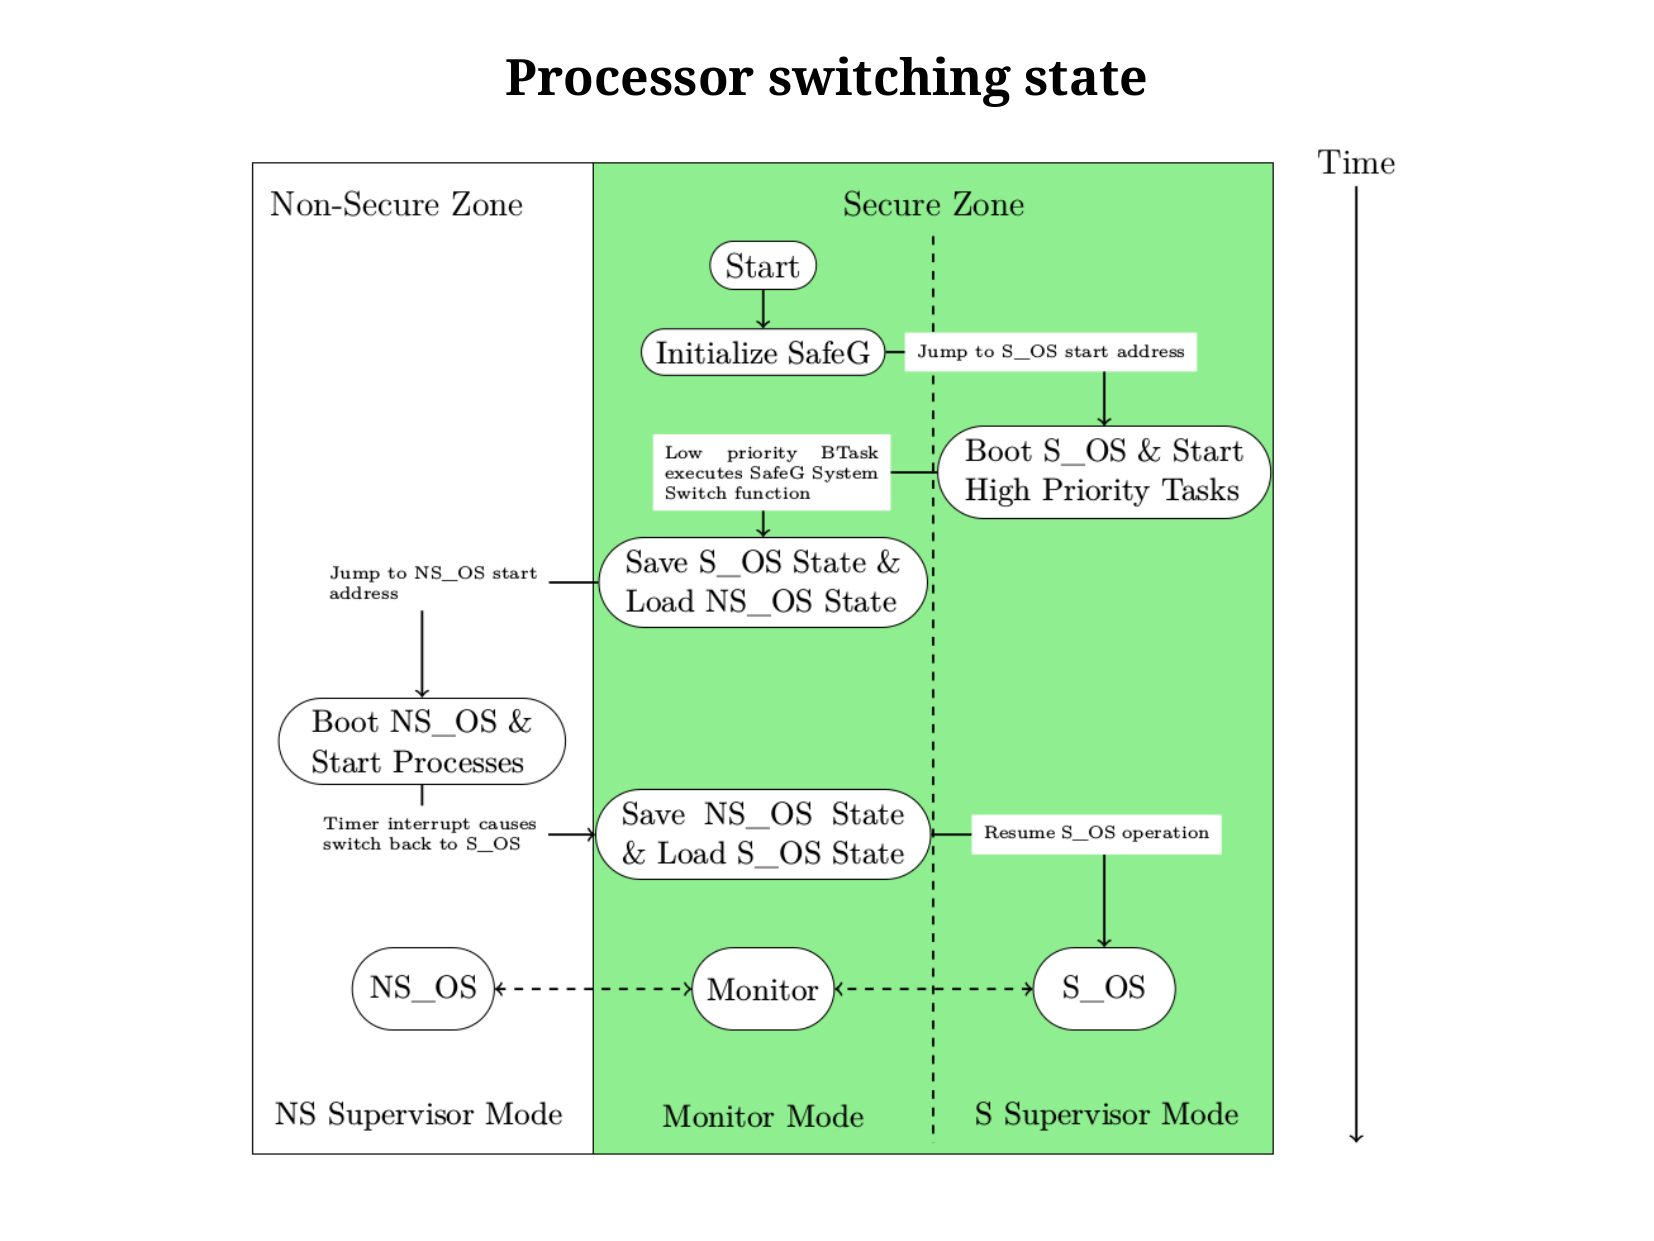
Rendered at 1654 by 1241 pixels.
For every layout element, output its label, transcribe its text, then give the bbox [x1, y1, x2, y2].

title Processor switching state [82, 0, 1571, 180]
picture [242, 180, 1412, 1171]
